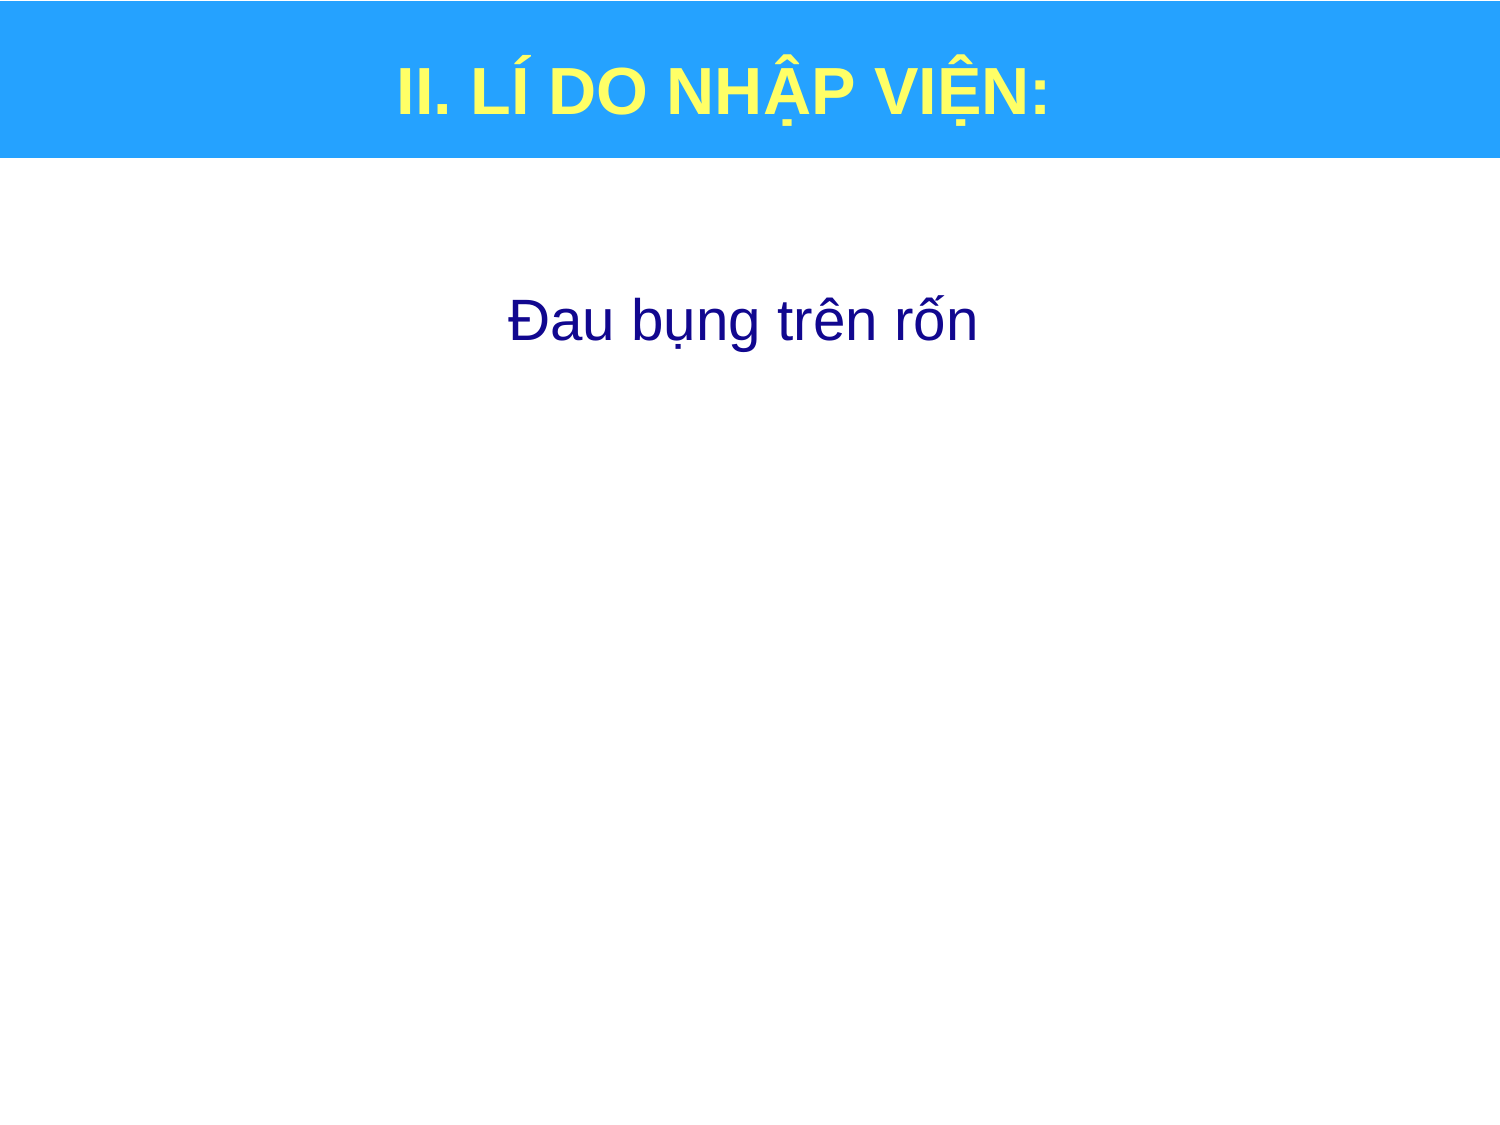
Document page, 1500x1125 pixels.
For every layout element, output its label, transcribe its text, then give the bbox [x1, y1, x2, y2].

title II. LÍ DO NHẬP VIỆN: [87, 24, 1363, 150]
text_box Đau bụng trên rốn [87, 240, 1400, 360]
